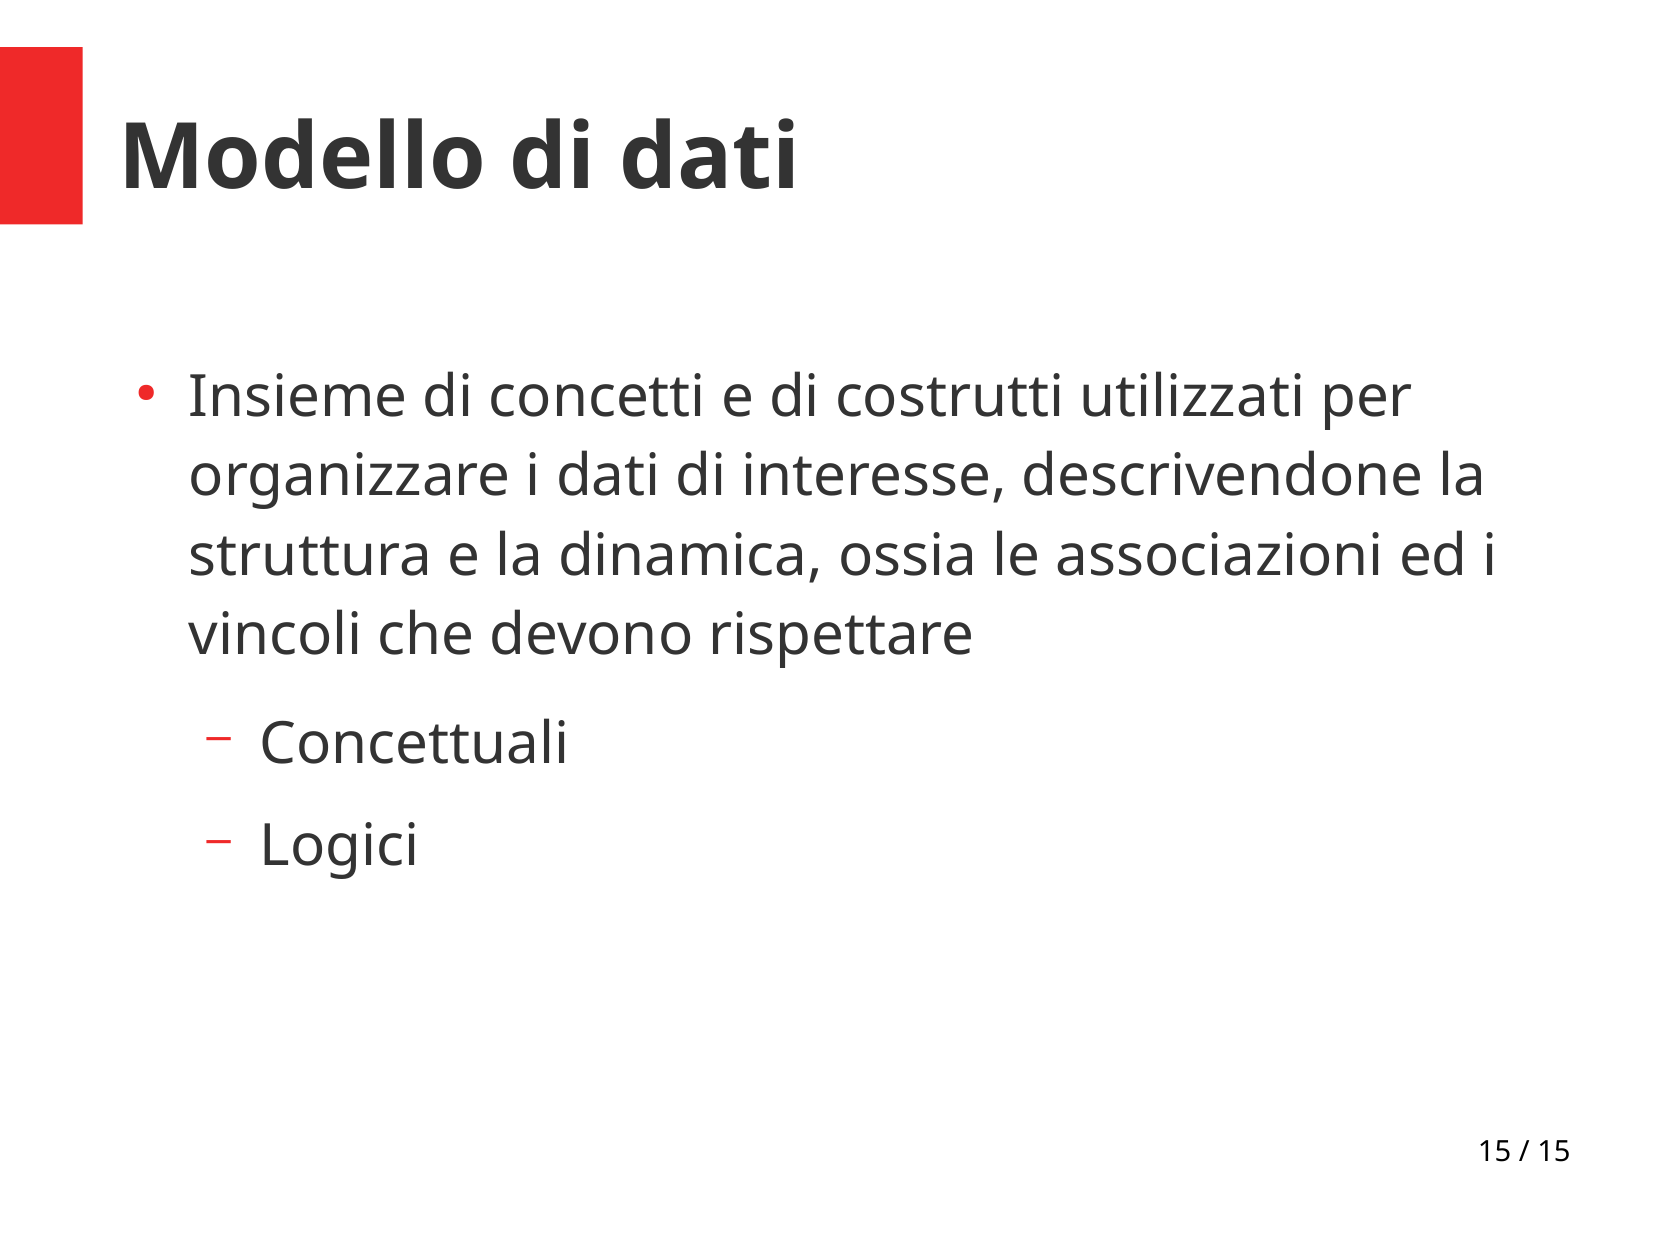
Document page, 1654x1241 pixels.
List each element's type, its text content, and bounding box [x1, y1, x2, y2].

title Modello di dati [118, 49, 1571, 257]
list Insieme di concetti e di costrutti utilizzati per organizzare i dati di interesse, descrivendone la struttura e la dinamica, ossia le associazioni ed i vincoli che devono rispettare Concettuali Logici [118, 354, 1536, 1074]
